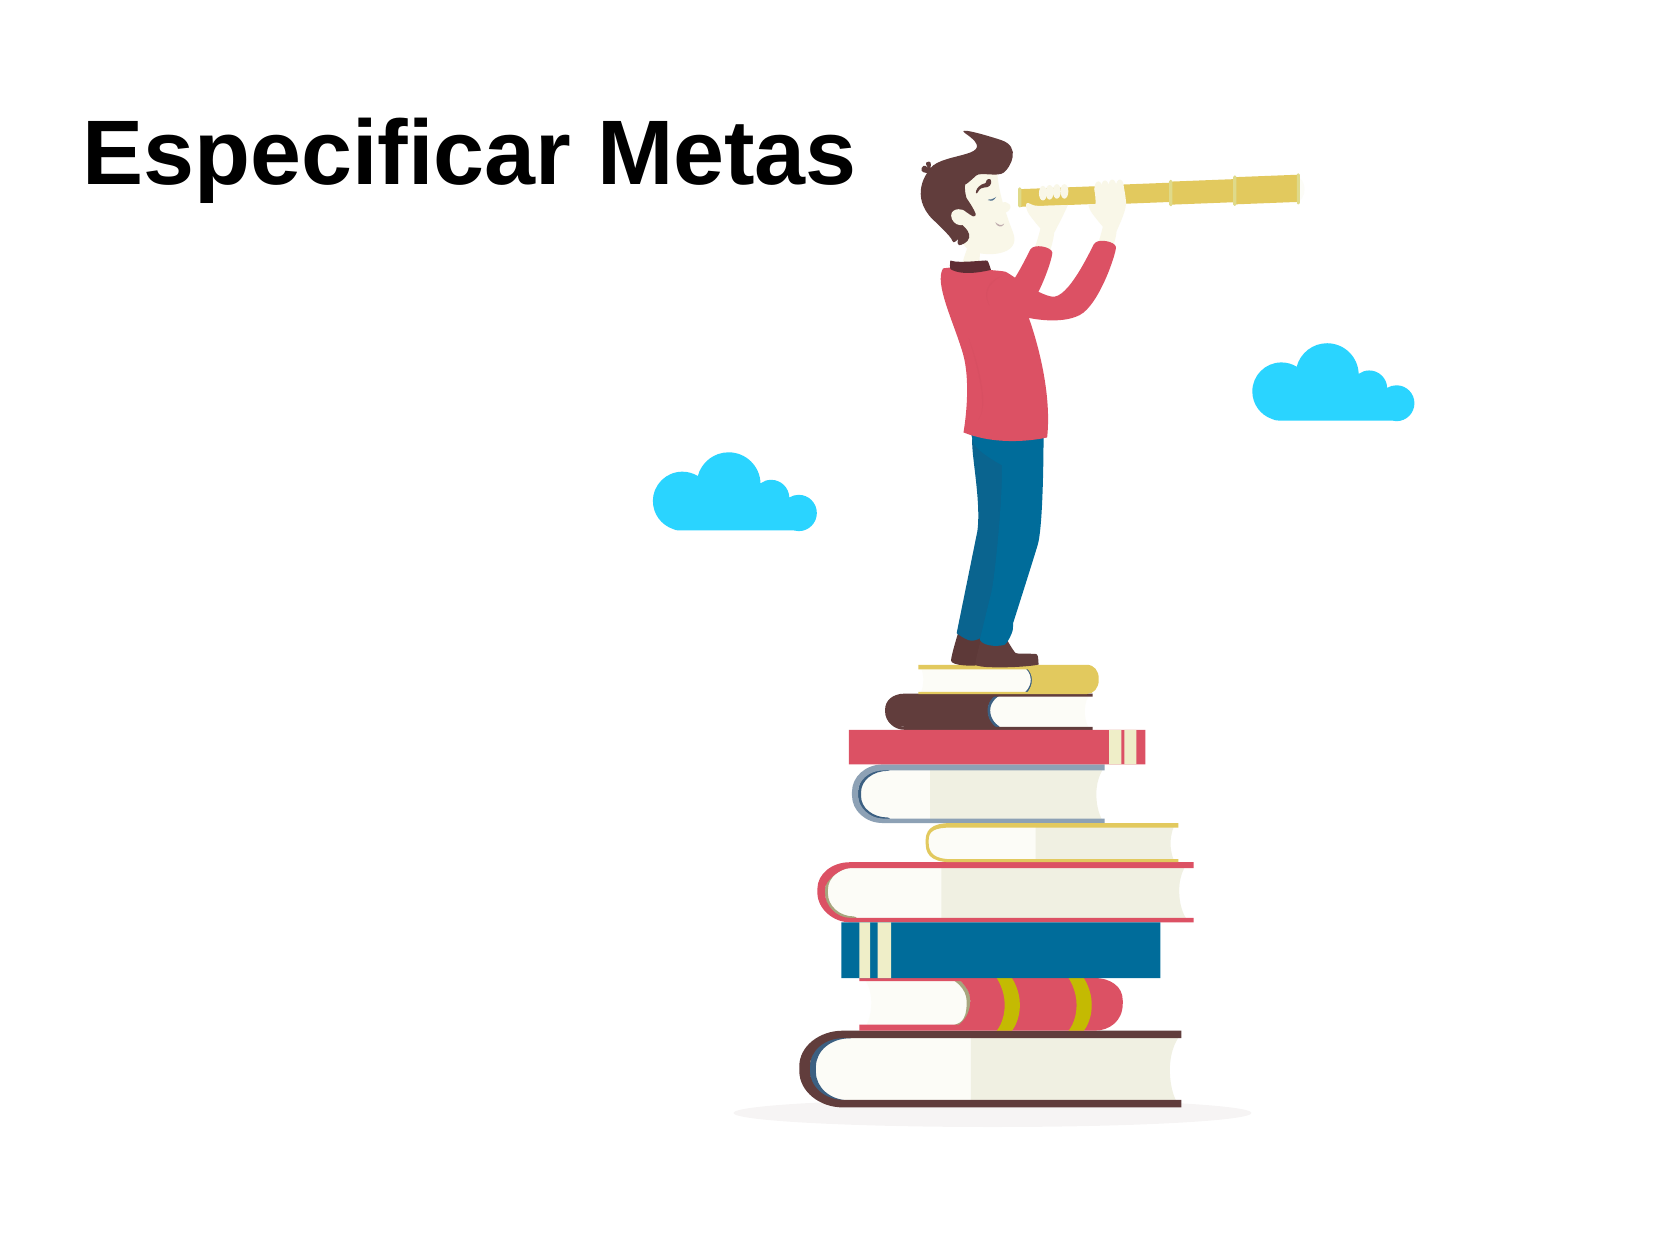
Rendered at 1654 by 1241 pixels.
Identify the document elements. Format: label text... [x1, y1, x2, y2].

title Especificar Metas [82, 49, 401, 257]
picture [401, 23, 1607, 1229]
